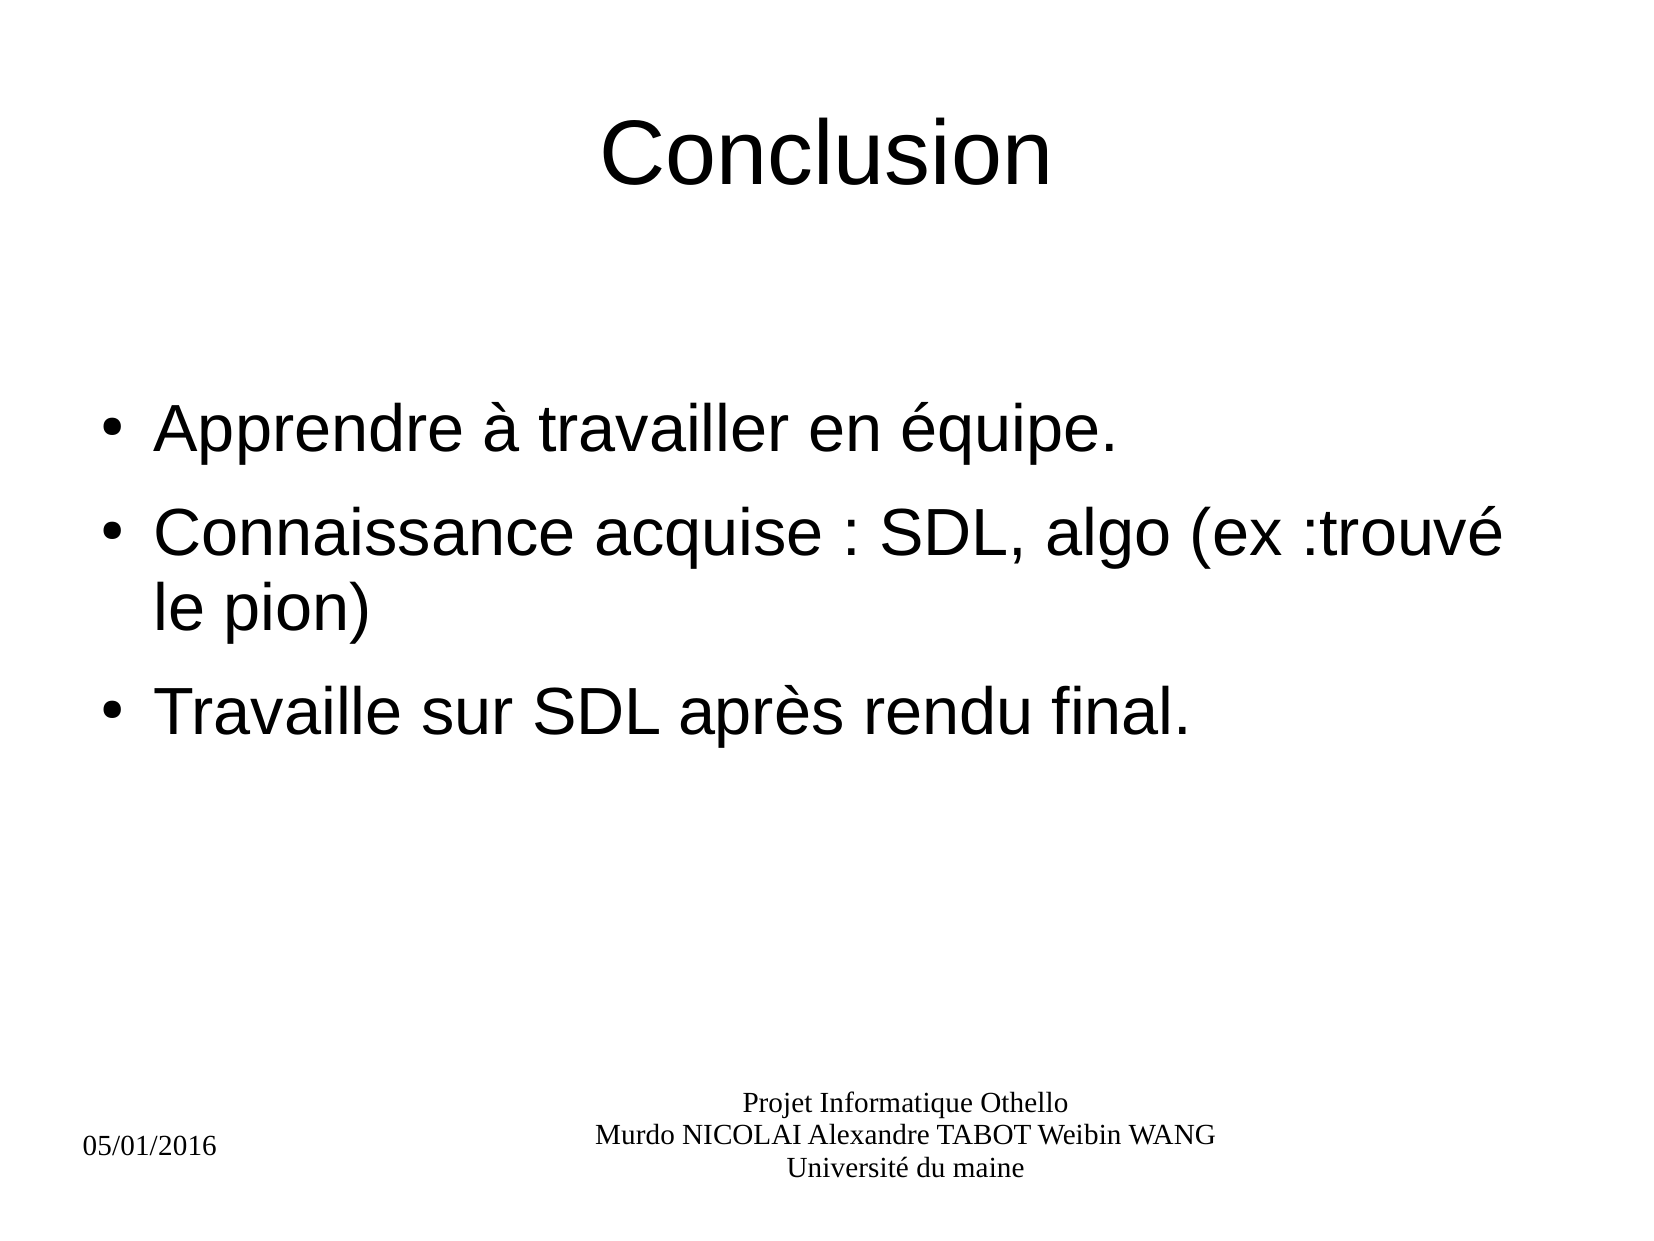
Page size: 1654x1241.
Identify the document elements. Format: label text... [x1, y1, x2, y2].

title Conclusion [82, 49, 1571, 257]
list Apprendre à travailler en équipe. Connaissance acquise : SDL, algo (ex :trouvé le pion) Travaille sur SDL après rendu final. [82, 390, 1571, 1110]
